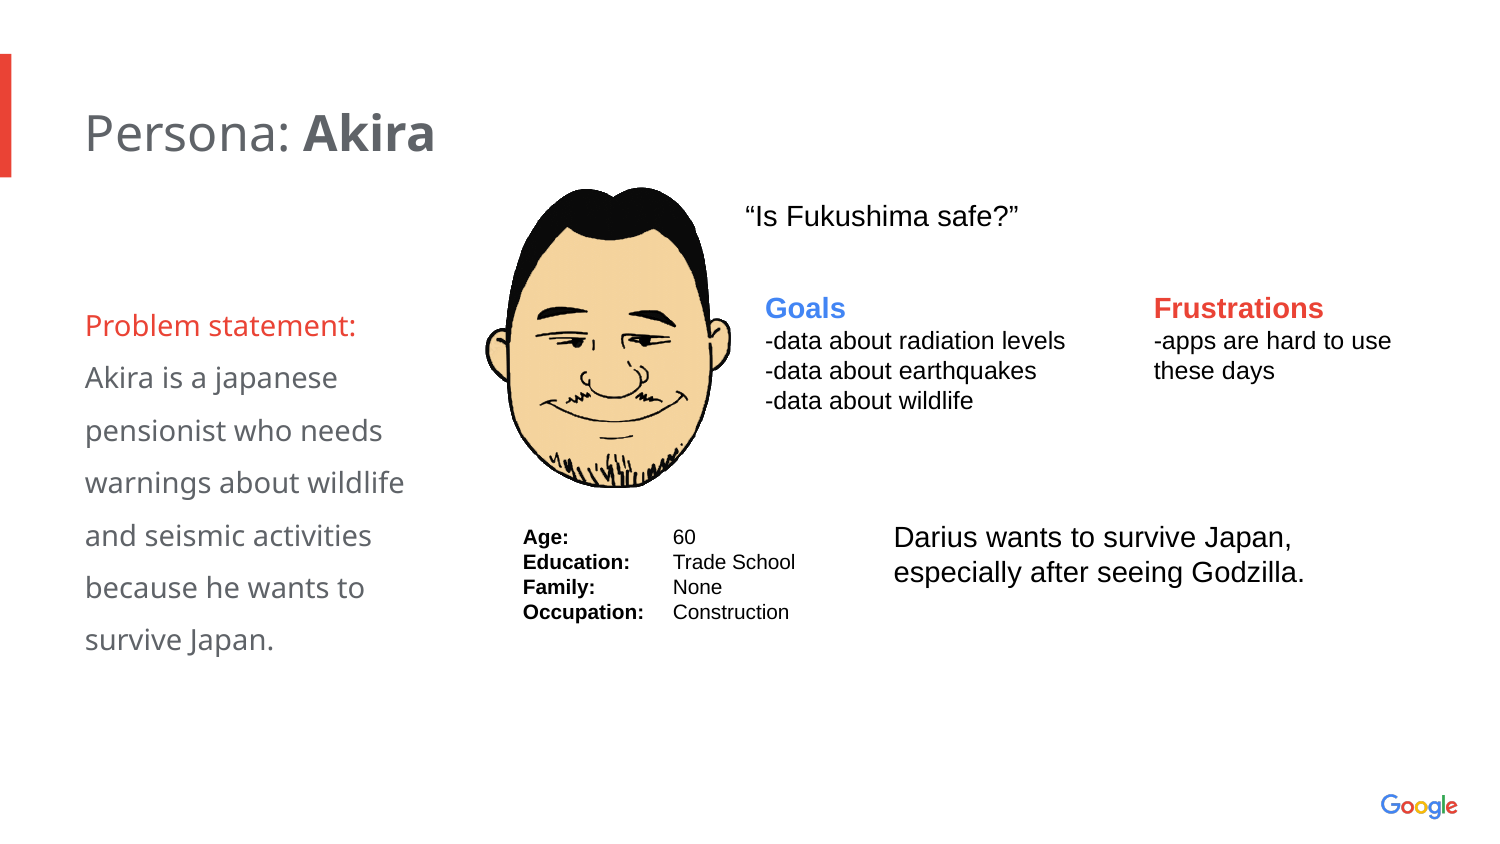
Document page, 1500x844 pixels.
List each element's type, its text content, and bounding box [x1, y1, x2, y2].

picture [1381, 794, 1458, 820]
text_box “Is Fukushima safe?” [730, 182, 1500, 248]
text_box Problem statement: Akira is a japanese pensionist who needs warnings about wildlife and seismic activities because he wants to survive Japan. [84, 274, 444, 672]
text_box Goals -data about radiation levels -data about earthquakes -data about wildlife [749, 274, 1109, 430]
text_box Darius wants to survive Japan, especially after seeing Godzilla. [878, 503, 1400, 604]
picture [485, 187, 731, 488]
text_box Age: 60 Education: Trade School Family: None Occupation: Construction [507, 508, 812, 639]
text_box Frustrations -apps are hard to use these days [1138, 274, 1451, 400]
text_box Persona: Akira [84, 85, 1087, 177]
